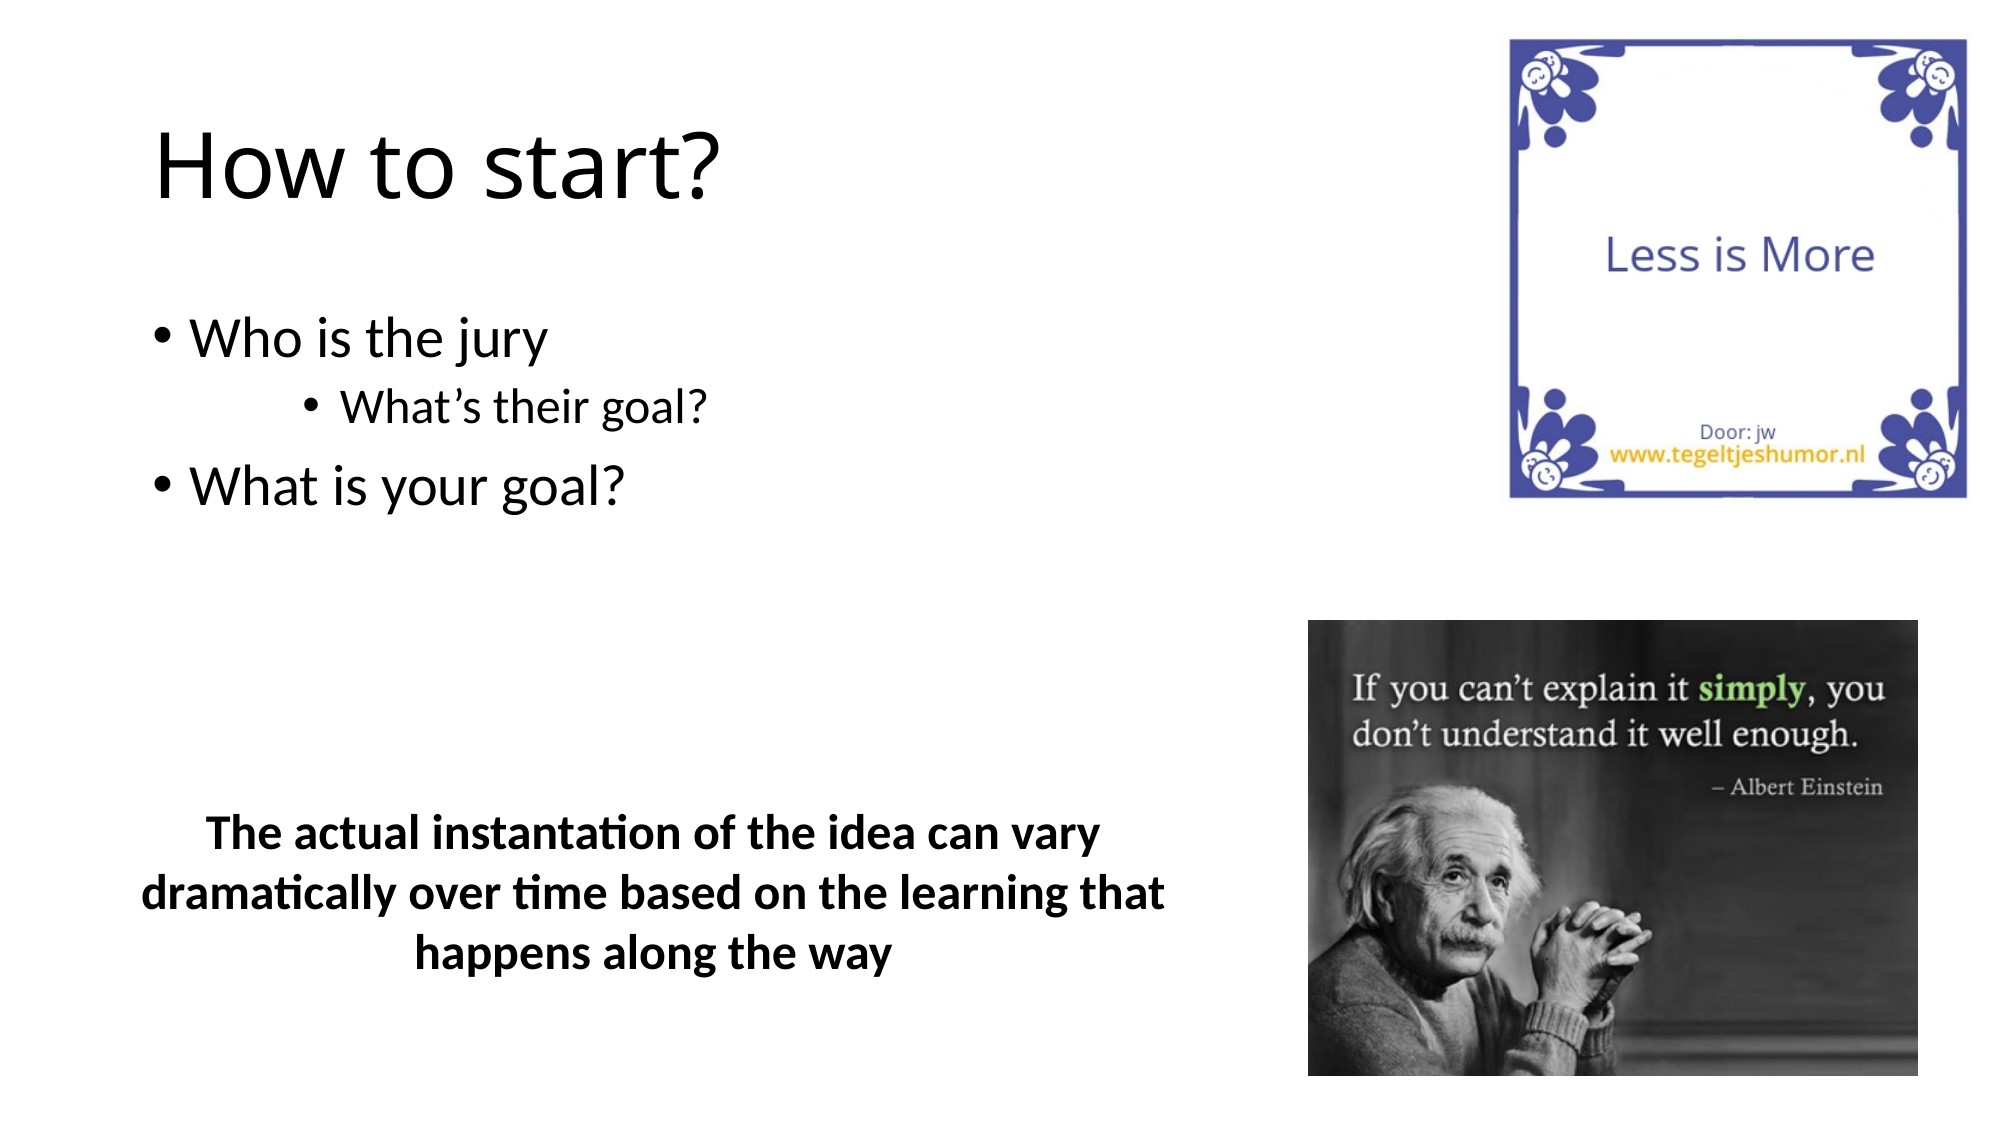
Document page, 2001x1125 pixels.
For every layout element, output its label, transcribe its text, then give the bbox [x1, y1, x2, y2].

picture [1501, 32, 1974, 505]
list Who is the jury What’s their goal? What is your goal? [137, 299, 1863, 1014]
title How to start? [137, 59, 1501, 278]
picture [1308, 620, 1918, 1076]
text_box The actual instantation of the idea can vary dramatically over time based on the learning that happens along the way [109, 792, 1198, 987]
